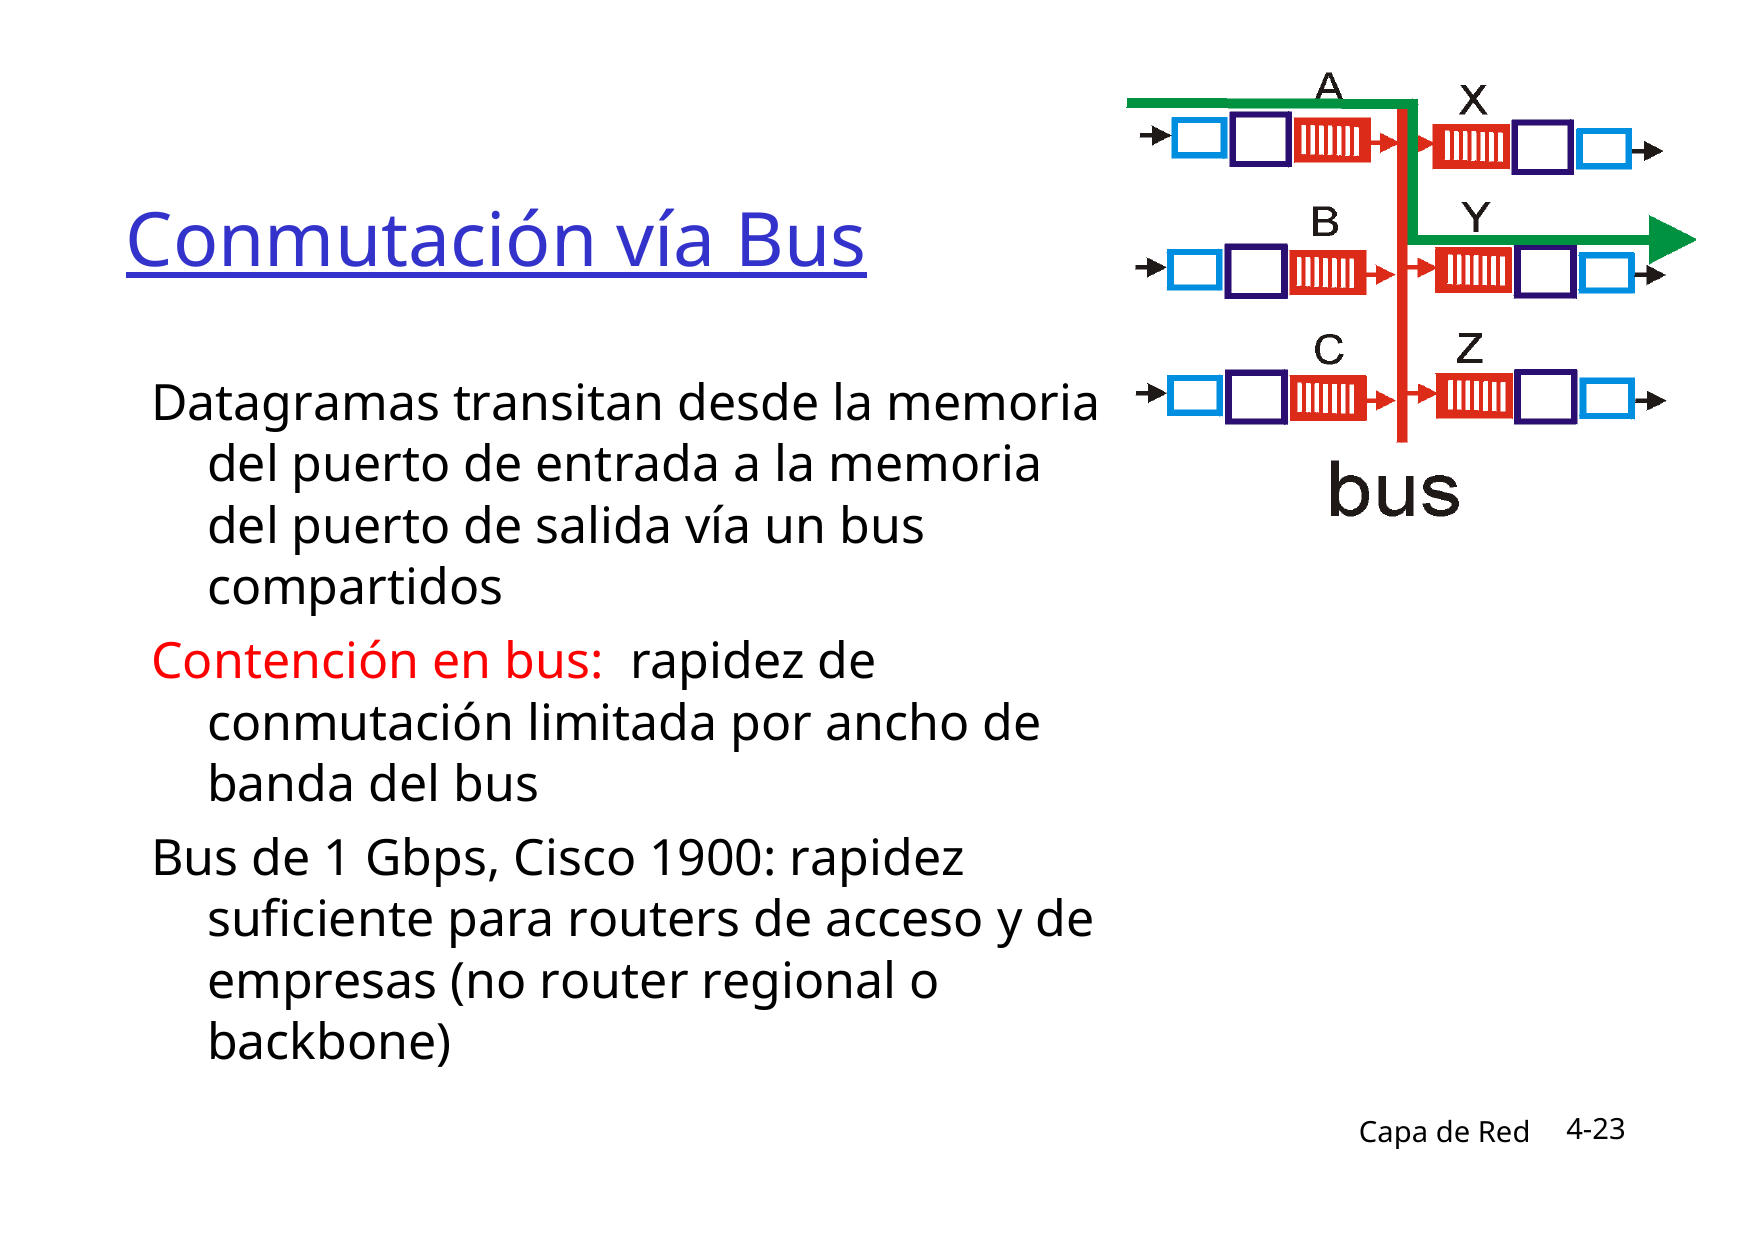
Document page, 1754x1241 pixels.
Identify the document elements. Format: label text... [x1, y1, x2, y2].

title Conmutación vía Bus [111, 182, 1017, 296]
picture [1115, 58, 1696, 523]
list Datagramas transitan desde la memoria del puerto de entrada a la memoria del puerto de salida vía un bus compartidos Contención en bus: rapidez de conmutación limitada por ancho de banda del bus Bus de 1 Gbps, Cisco 1900: rapidez suficiente para routers de acceso y de empresas (no router regional o backbone) [136, 363, 1141, 1031]
